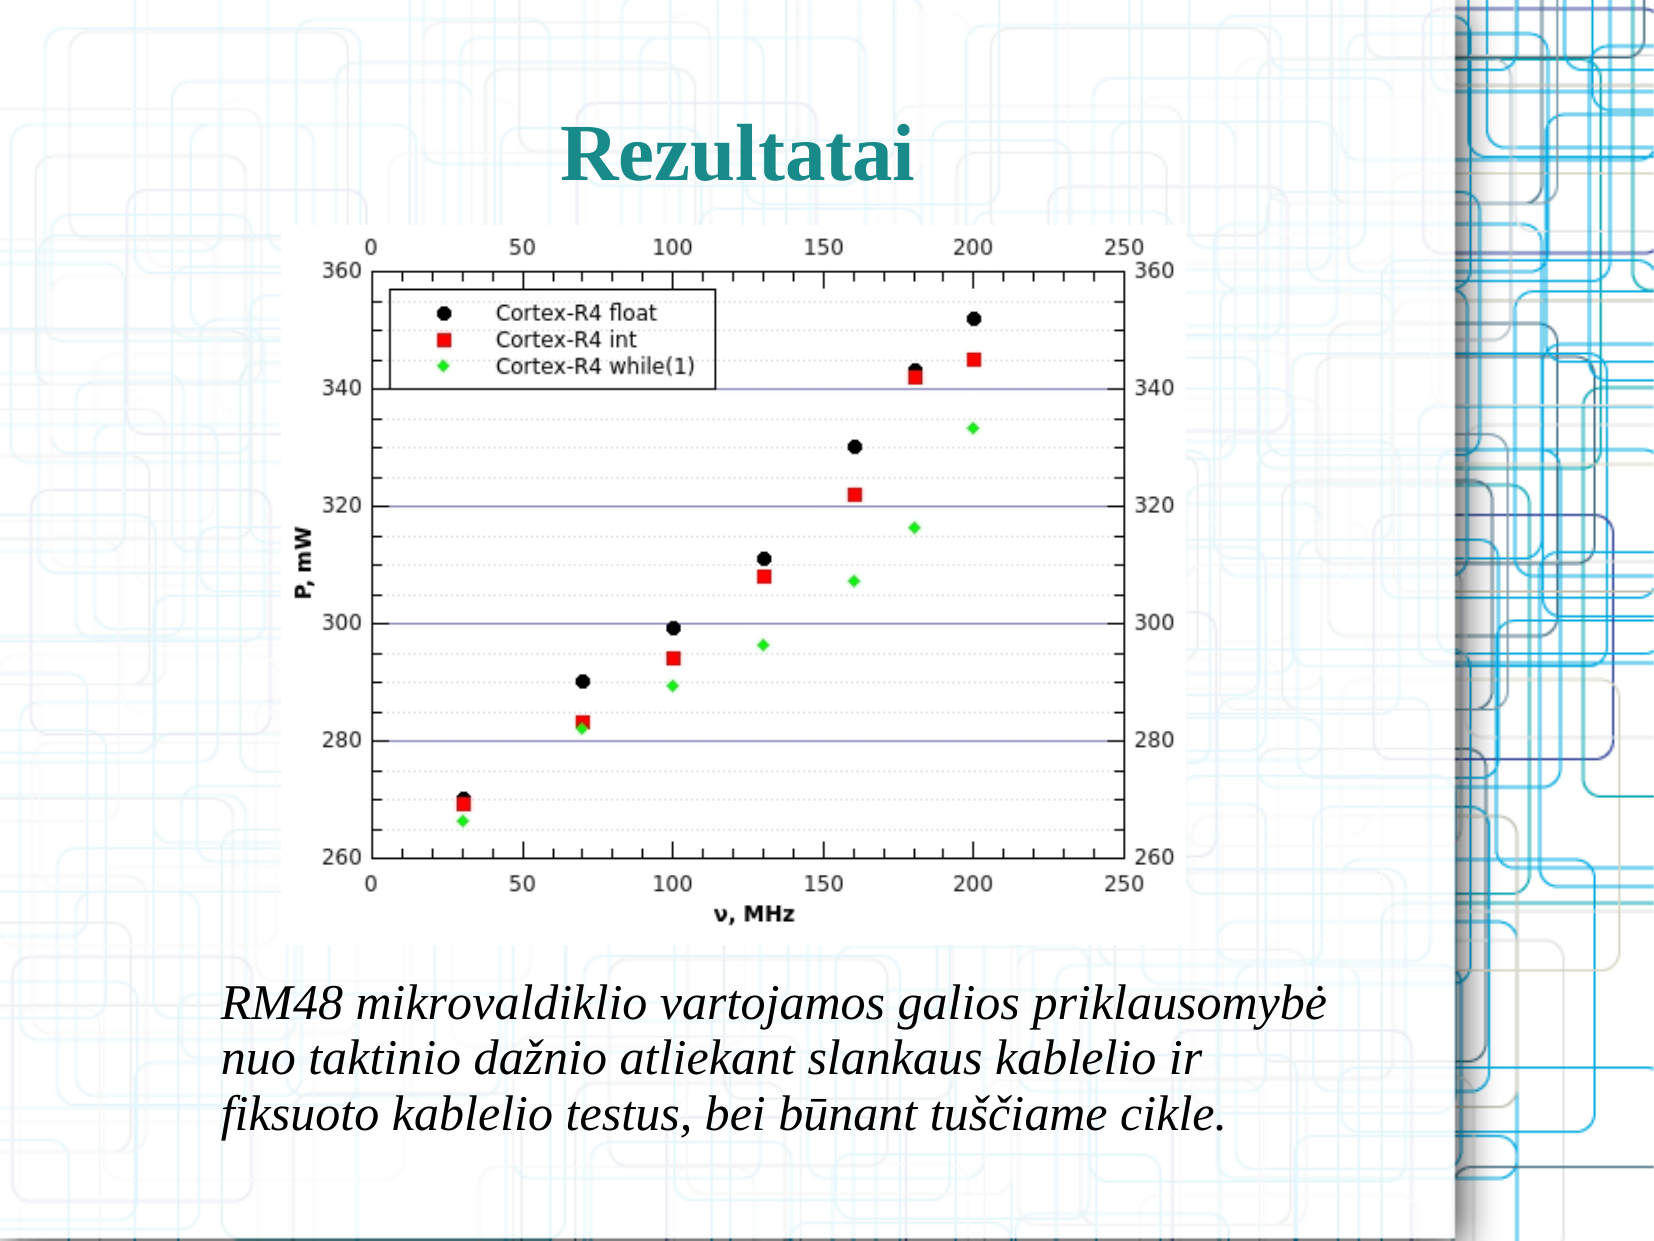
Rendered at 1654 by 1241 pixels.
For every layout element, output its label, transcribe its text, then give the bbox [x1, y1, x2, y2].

list RM48 mikrovaldiklio vartojamos galios priklausomybė nuo taktinio dažnio atliekant slankaus kablelio ir fiksuoto kablelio testus, bei būnant tuščiame cikle. [150, 975, 1351, 1156]
title Rezultatai [59, 49, 1418, 257]
picture [0, 0, 1654, 1241]
